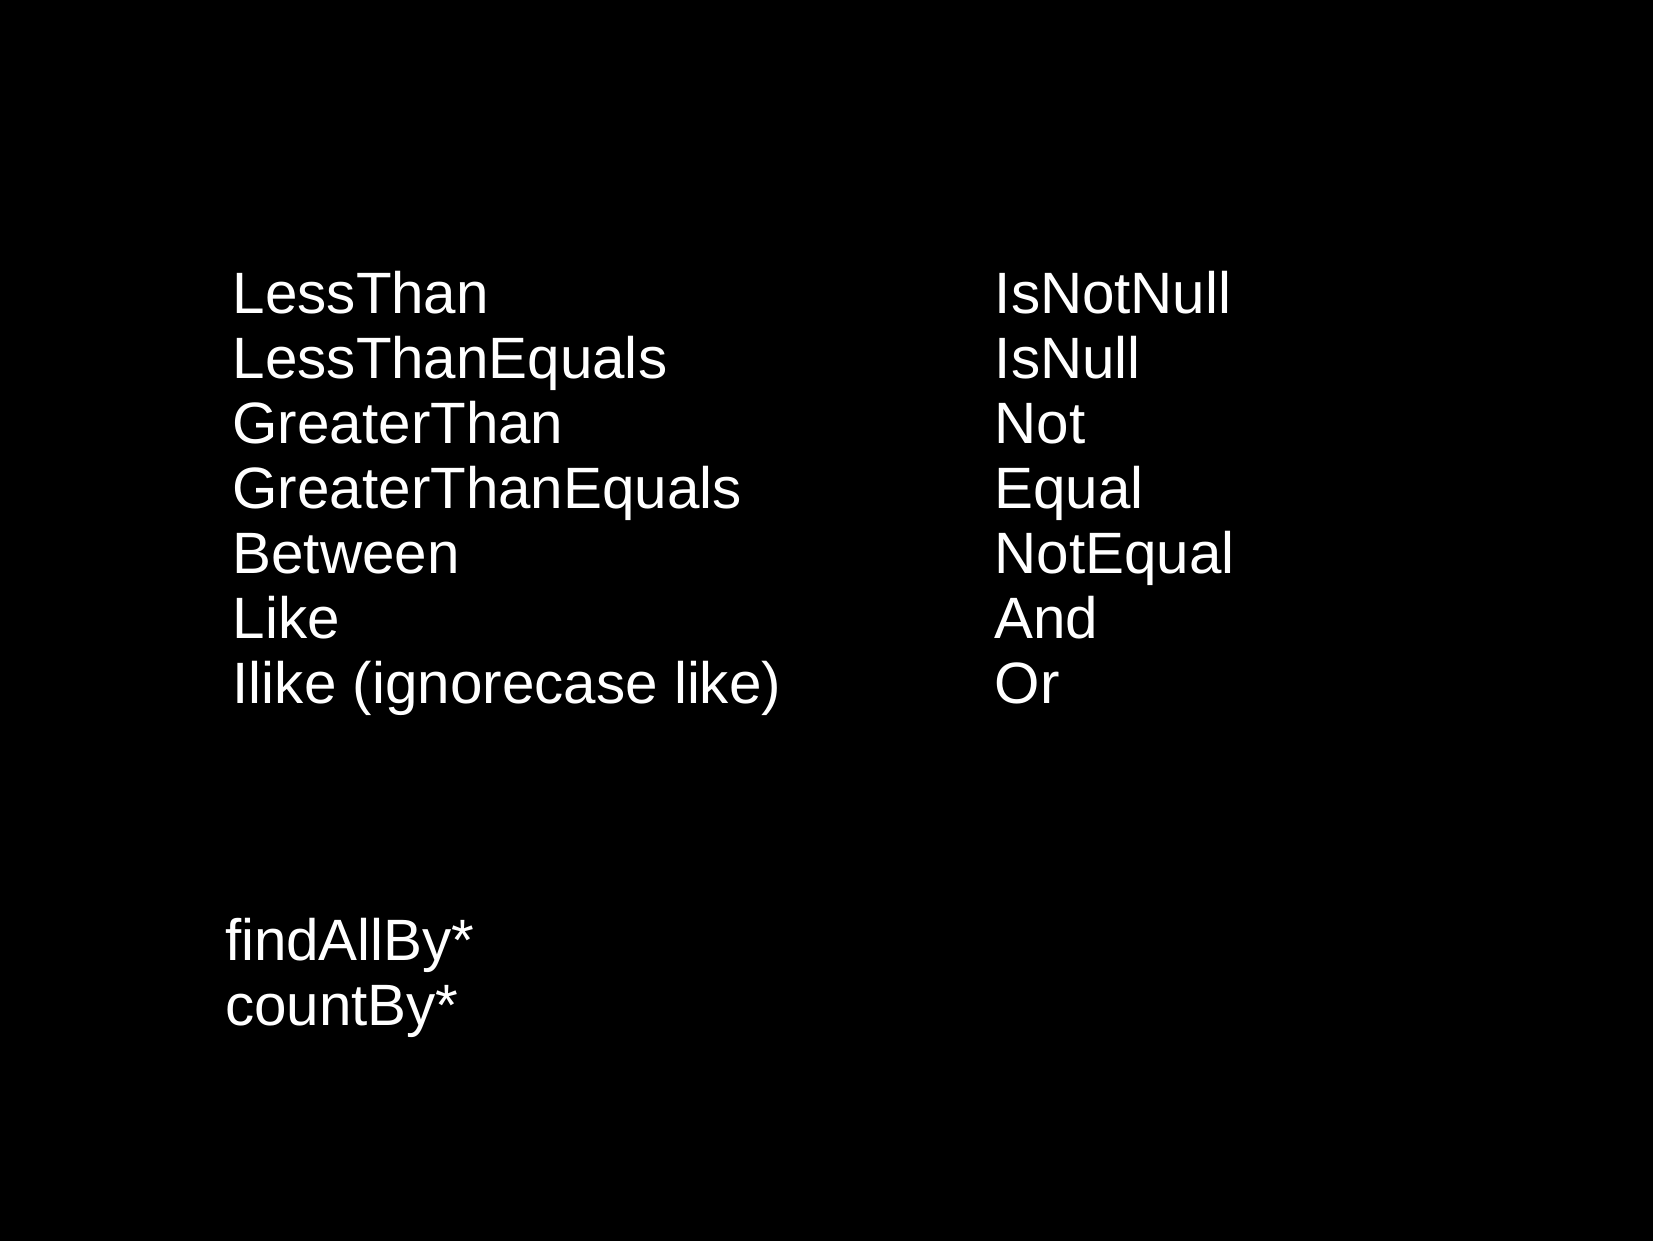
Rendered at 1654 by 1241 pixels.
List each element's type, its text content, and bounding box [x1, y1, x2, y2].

list LessThan LessThanEquals GreaterThan GreaterThanEquals Between Like Ilike (ignorecase like) [82, 195, 809, 1000]
list IsNotNull IsNull Not Equal NotEqual And Or [844, 195, 1571, 1000]
title findAllBy* countBy* [75, 258, 1563, 1101]
